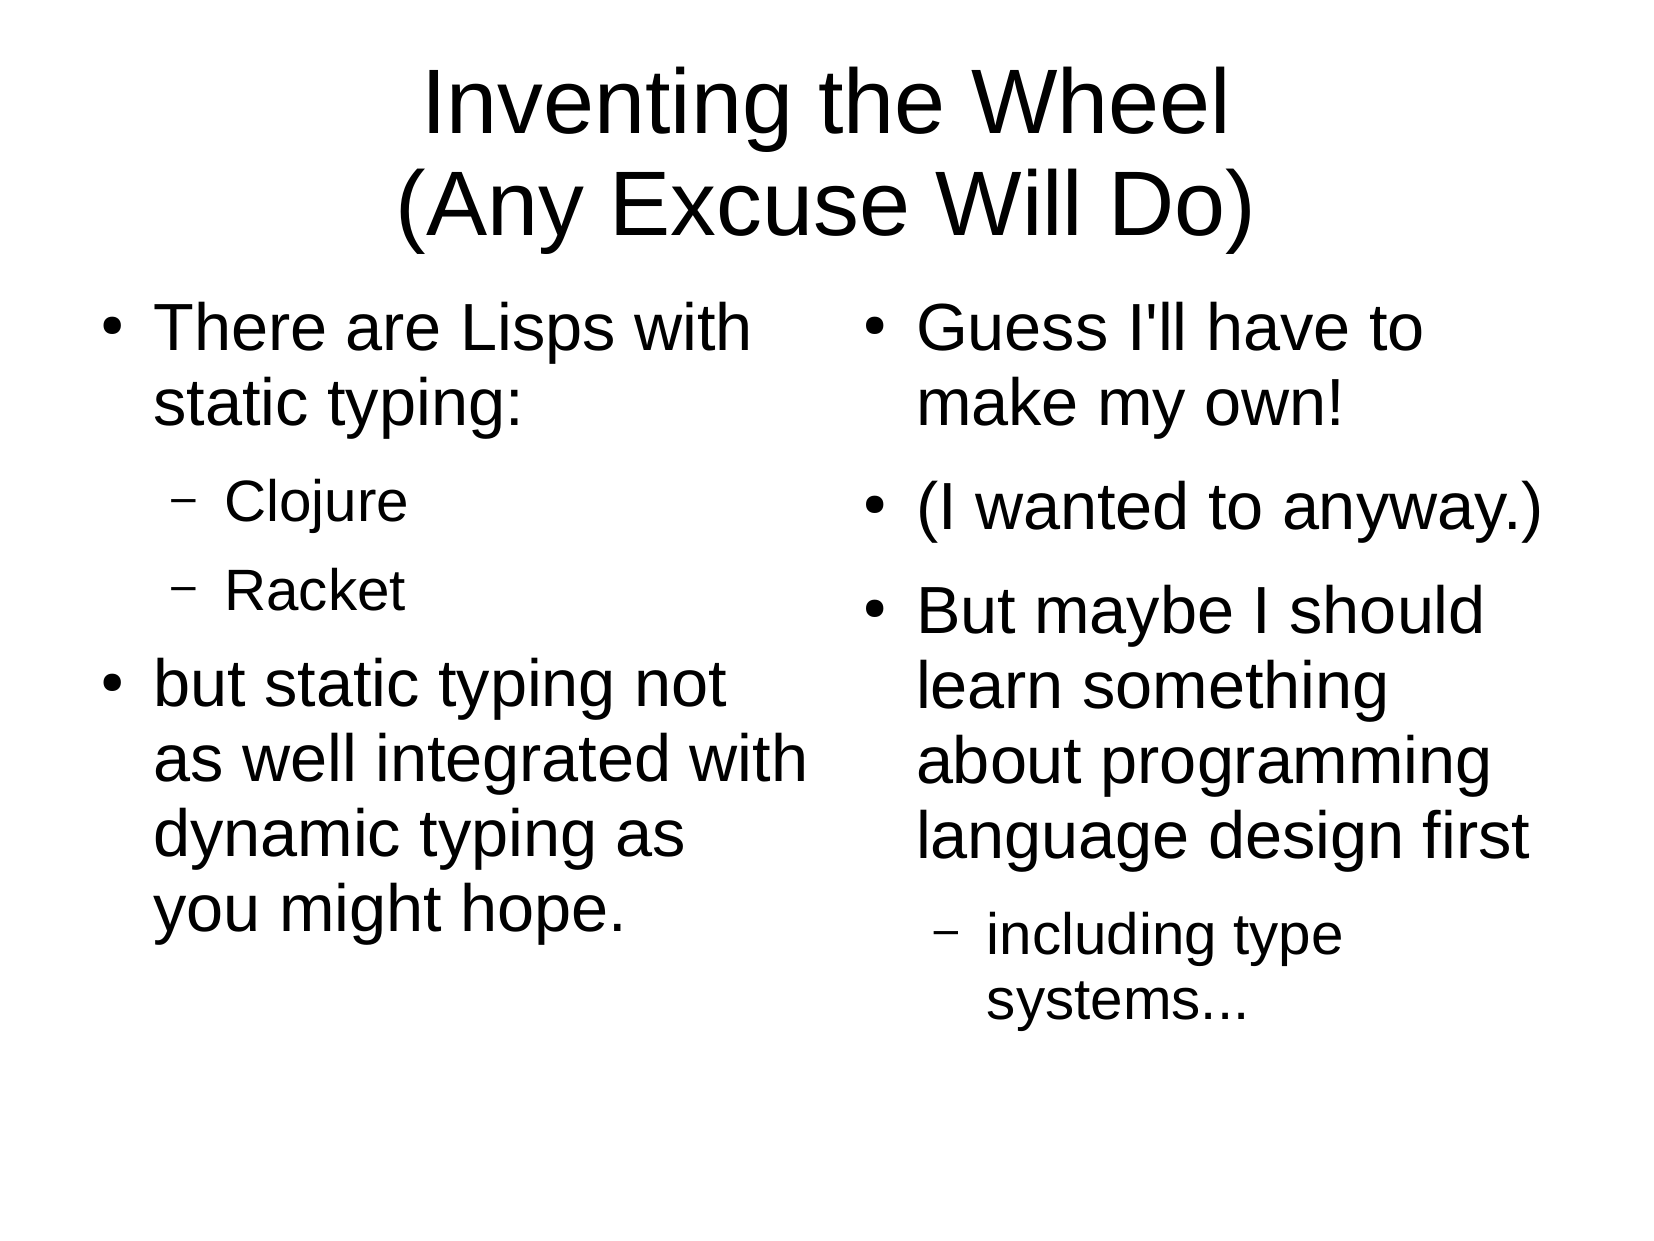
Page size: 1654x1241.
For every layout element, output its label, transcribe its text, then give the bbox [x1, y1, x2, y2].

list There are Lisps with static typing: Clojure Racket but static typing not as well integrated with dynamic typing as you might hope. [82, 290, 809, 1109]
title Inventing the Wheel (Any Excuse Will Do) [82, 49, 1571, 257]
list Guess I'll have to make my own! (I wanted to anyway.) But maybe I should learn something about programming language design first including type systems... [845, 290, 1572, 1109]
